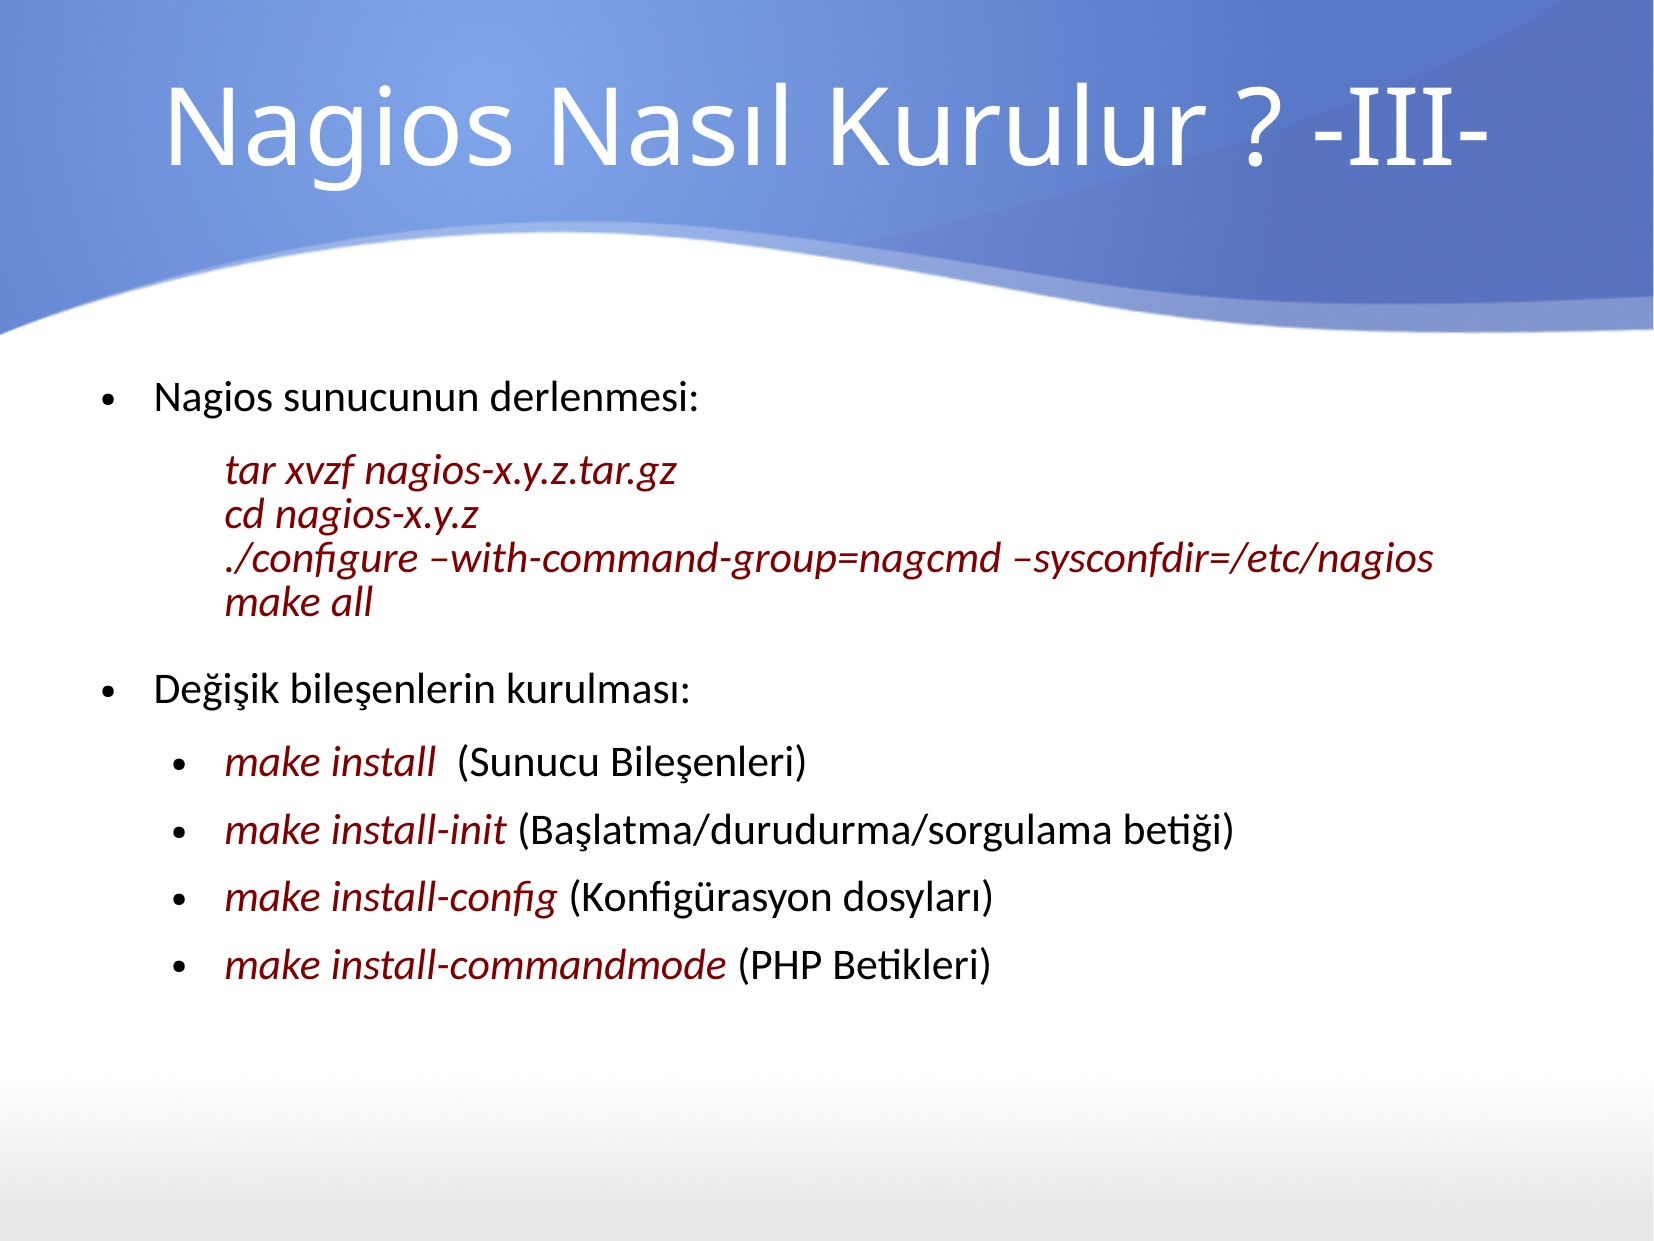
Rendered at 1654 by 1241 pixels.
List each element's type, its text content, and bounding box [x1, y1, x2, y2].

picture [0, 0, 1654, 1241]
list Nagios sunucunun derlenmesi: tar xvzf nagios-x.y.z.tar.gz cd nagios-x.y.z ./configure –with-command-group=nagcmd –sysconfdir=/etc/nagios make all Değişik bileşenlerin kurulması: make install (Sunucu Bileşenleri) make install-init (Başlatma/durudurma/sorgulama betiği) make install-config (Konfigürasyon dosyları) make install-commandmode (PHP Betikleri) [82, 378, 1571, 1152]
title Nagios Nasıl Kurulur ? -III- [82, 19, 1571, 228]
